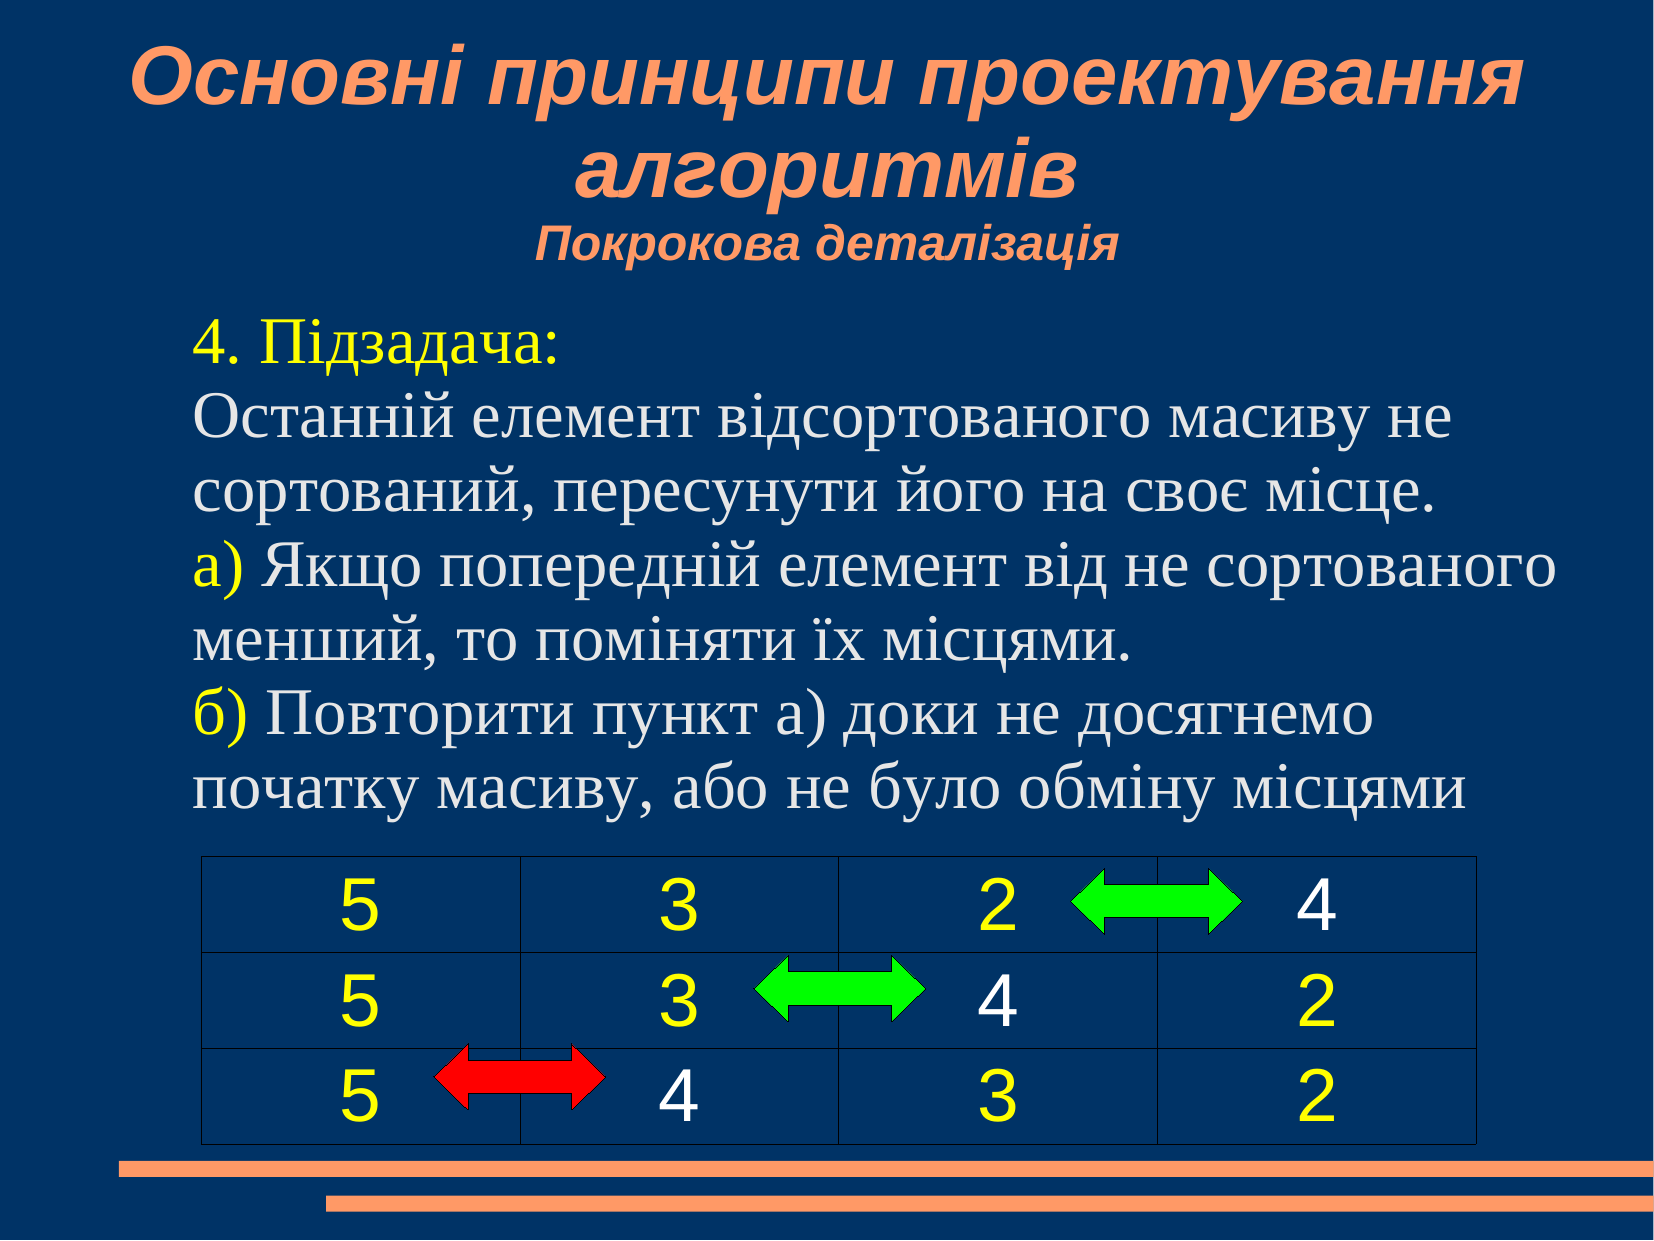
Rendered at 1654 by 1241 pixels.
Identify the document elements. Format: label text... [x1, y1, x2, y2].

text_box [433, 1043, 606, 1110]
text_box [754, 955, 926, 1022]
table_cell 2 [1158, 953, 1476, 1048]
table_cell 4 [839, 953, 1157, 1048]
table_cell 4 [521, 1049, 571, 1060]
table_cell 4 [521, 1049, 838, 1144]
table_cell 5 [202, 953, 520, 1048]
table_cell 5 [469, 1049, 520, 1060]
text_box [1070, 868, 1243, 935]
title Основні принципи проектування алгоритмів Покрокова деталізація [121, 28, 1534, 271]
table_header 3 [521, 857, 838, 952]
list 4. Підзадача: Останній елемент відсортованого масиву не сортований, пересунути його на своє місце. а) Якщо попередній елемент від не сортованого менший, то поміняти їх місцями. б) Повторити пункт а) доки не досягнемо початку масиву, або не було обміну місцями [121, 304, 1561, 1115]
table_header 5 [202, 857, 520, 952]
table_cell 3 [521, 953, 838, 1048]
table_header 4 [1158, 857, 1476, 952]
table_cell 5 [202, 1049, 520, 1144]
table_header 2 [839, 857, 1157, 952]
table_cell 3 [839, 1049, 1157, 1144]
table_cell 2 [1158, 1049, 1476, 1144]
